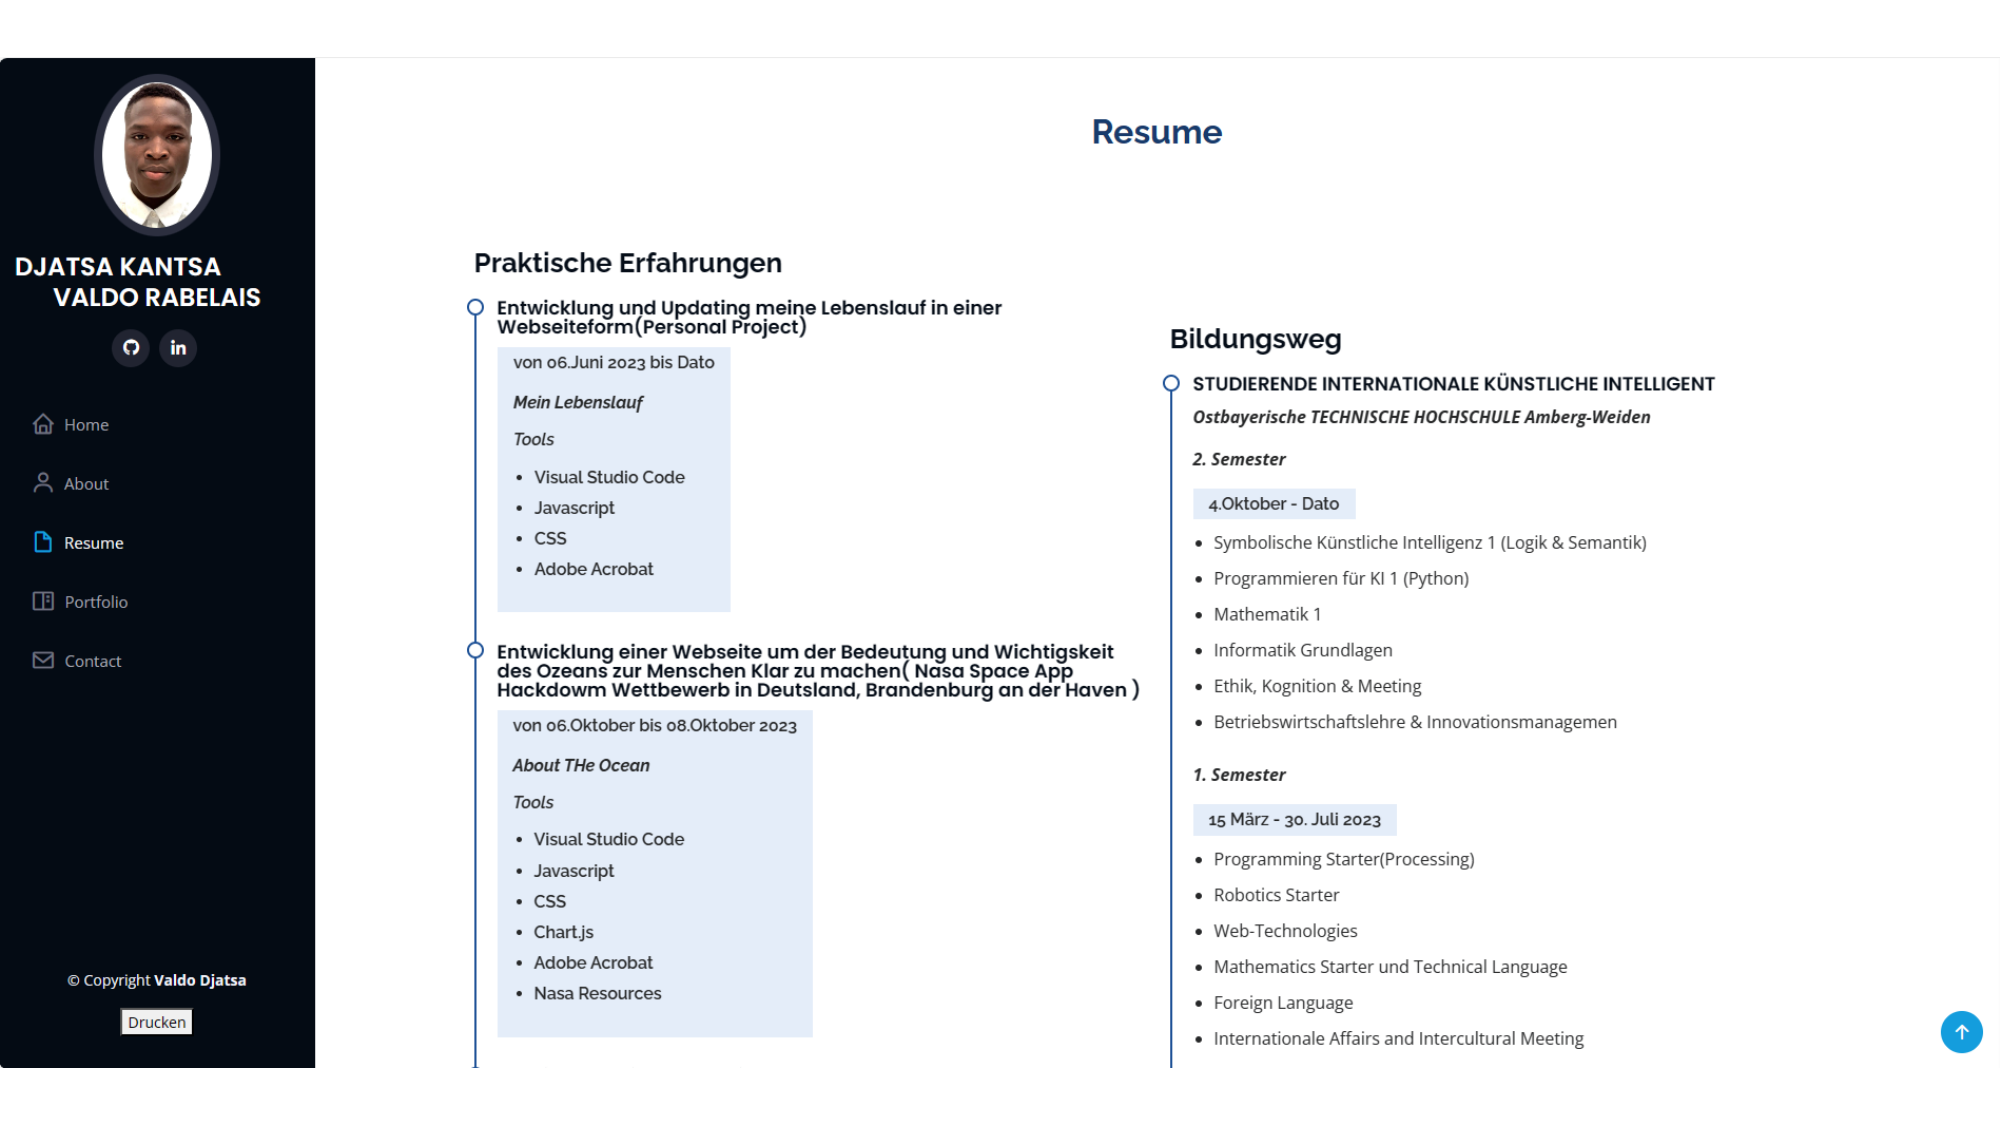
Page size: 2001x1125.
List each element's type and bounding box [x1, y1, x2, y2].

picture [0, 57, 2000, 1068]
